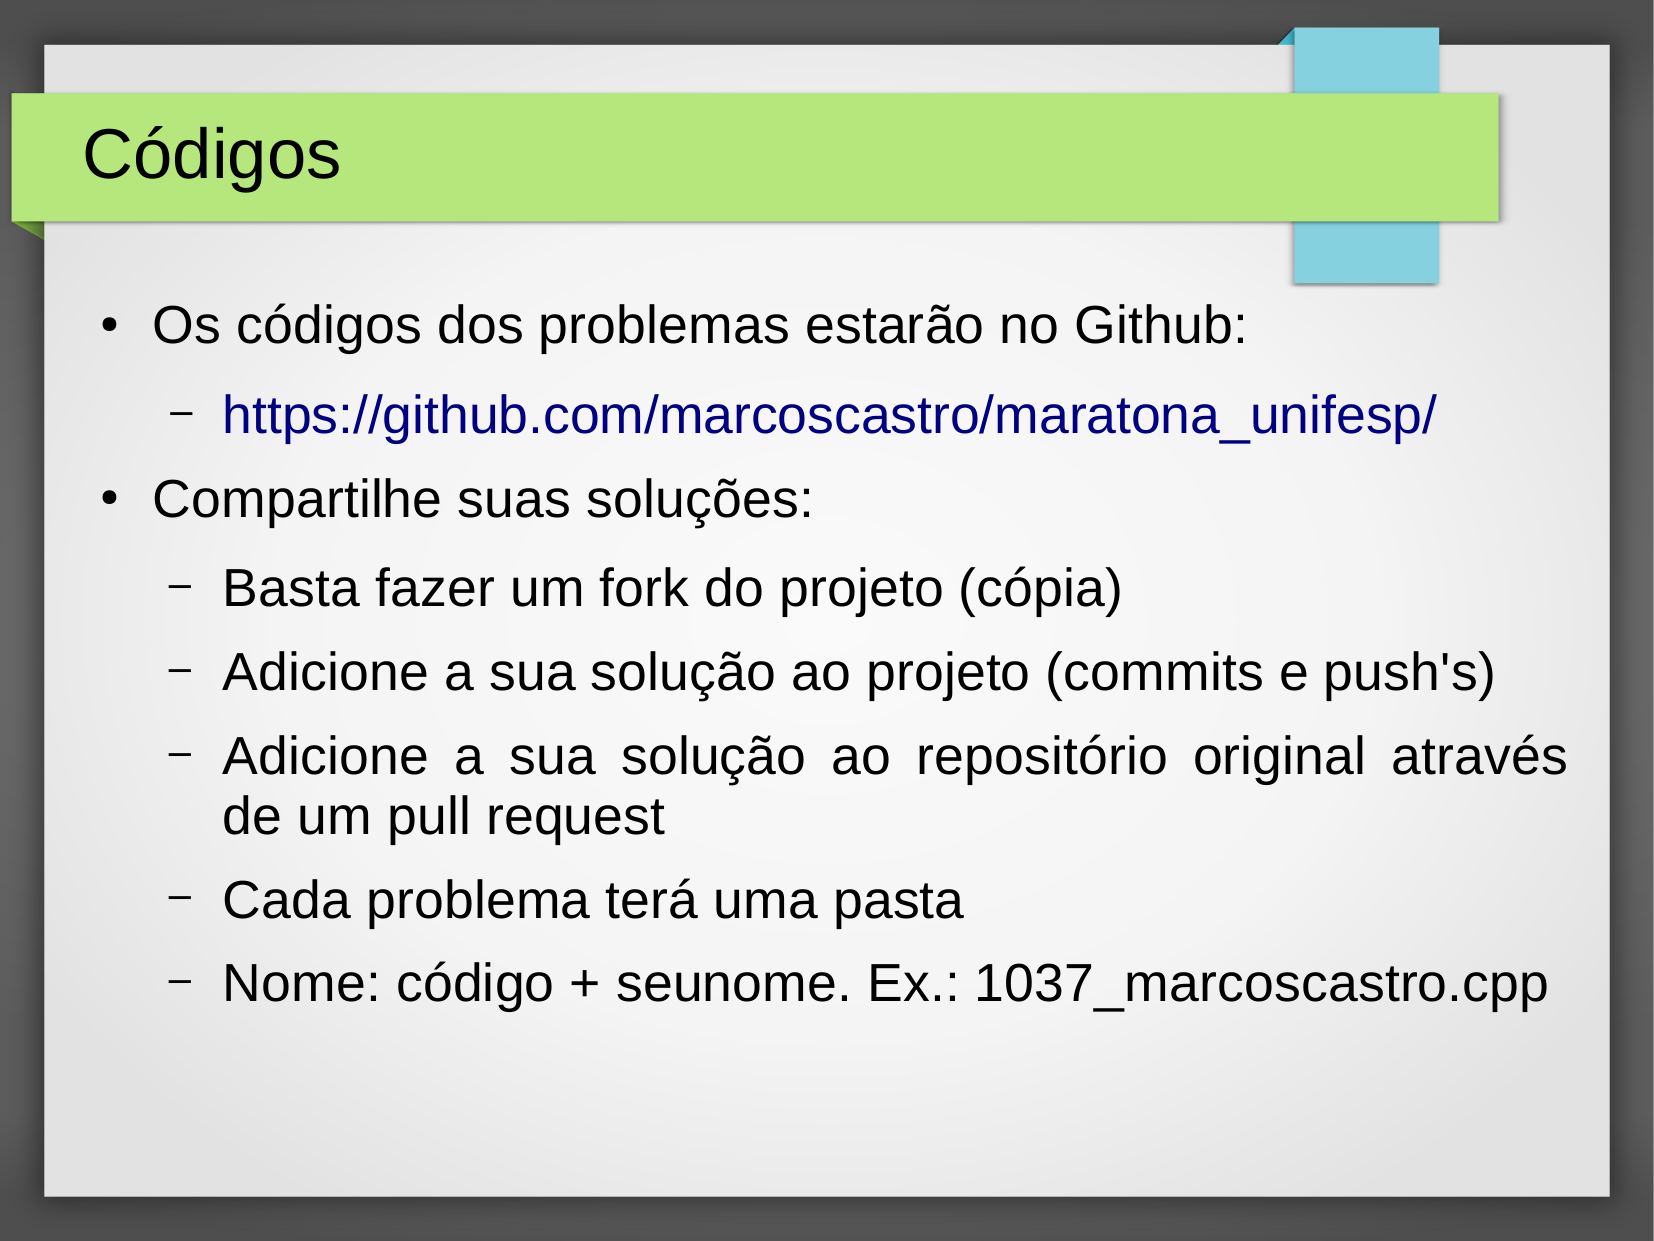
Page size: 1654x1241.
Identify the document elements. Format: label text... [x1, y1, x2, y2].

picture [0, 0, 1654, 1241]
title Códigos [82, 94, 1264, 213]
list Os códigos dos problemas estarão no Github: https://github.com/marcoscastro/maratona_unifesp/ Compartilhe suas soluções: Basta fazer um fork do projeto (cópia) Adicione a sua solução ao projeto (commits e push's) Adicione a sua solução ao repositório original através de um pull request Cada problema terá uma pasta Nome: código + seunome. Ex.: 1037_marcoscastro.cpp [82, 295, 1571, 1015]
